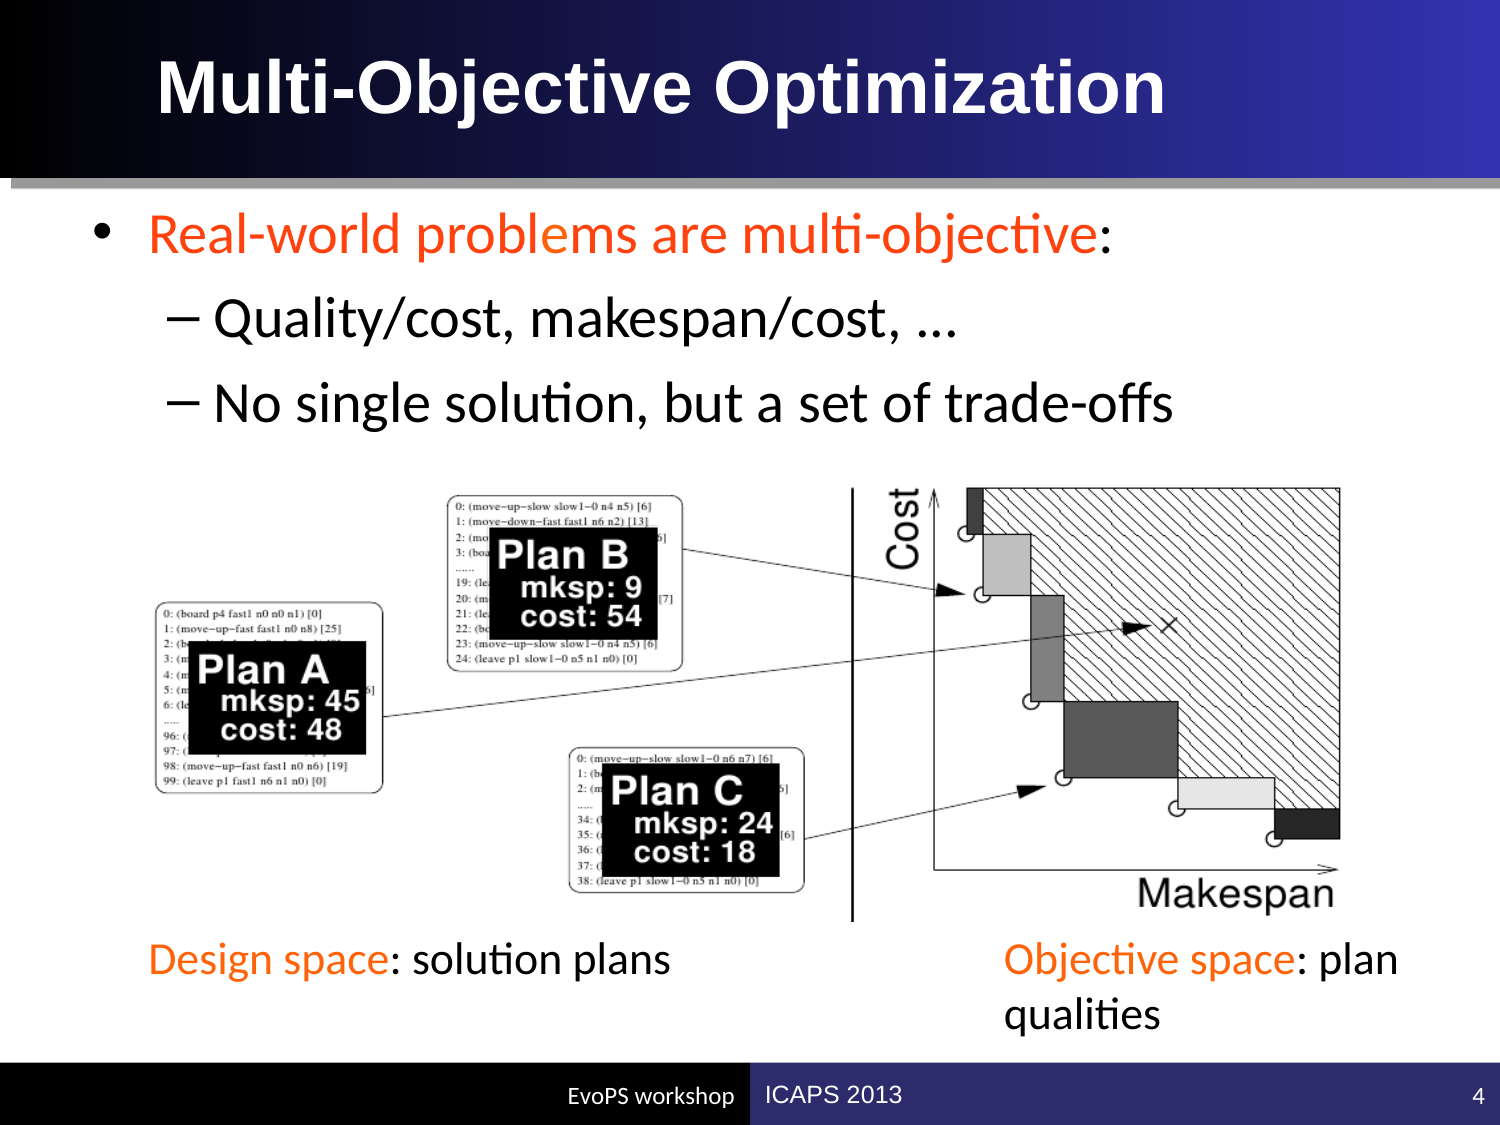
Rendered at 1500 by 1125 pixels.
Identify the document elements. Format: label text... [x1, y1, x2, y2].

picture [129, 444, 1363, 922]
text_box Multi-Objective Optimization [141, 31, 1214, 137]
list Design space: solution plans [77, 921, 875, 1028]
list Real-world problems are multi-objective: Quality/cost, makespan/cost, ... No single solution, but a set of trade-offs [77, 922, 933, 1125]
list Real-world problems are multi-objective: Quality/cost, makespan/cost, ... No single solution, but a set of trade-offs [77, 187, 1428, 921]
list Objective space: plan qualities [933, 921, 1500, 1125]
